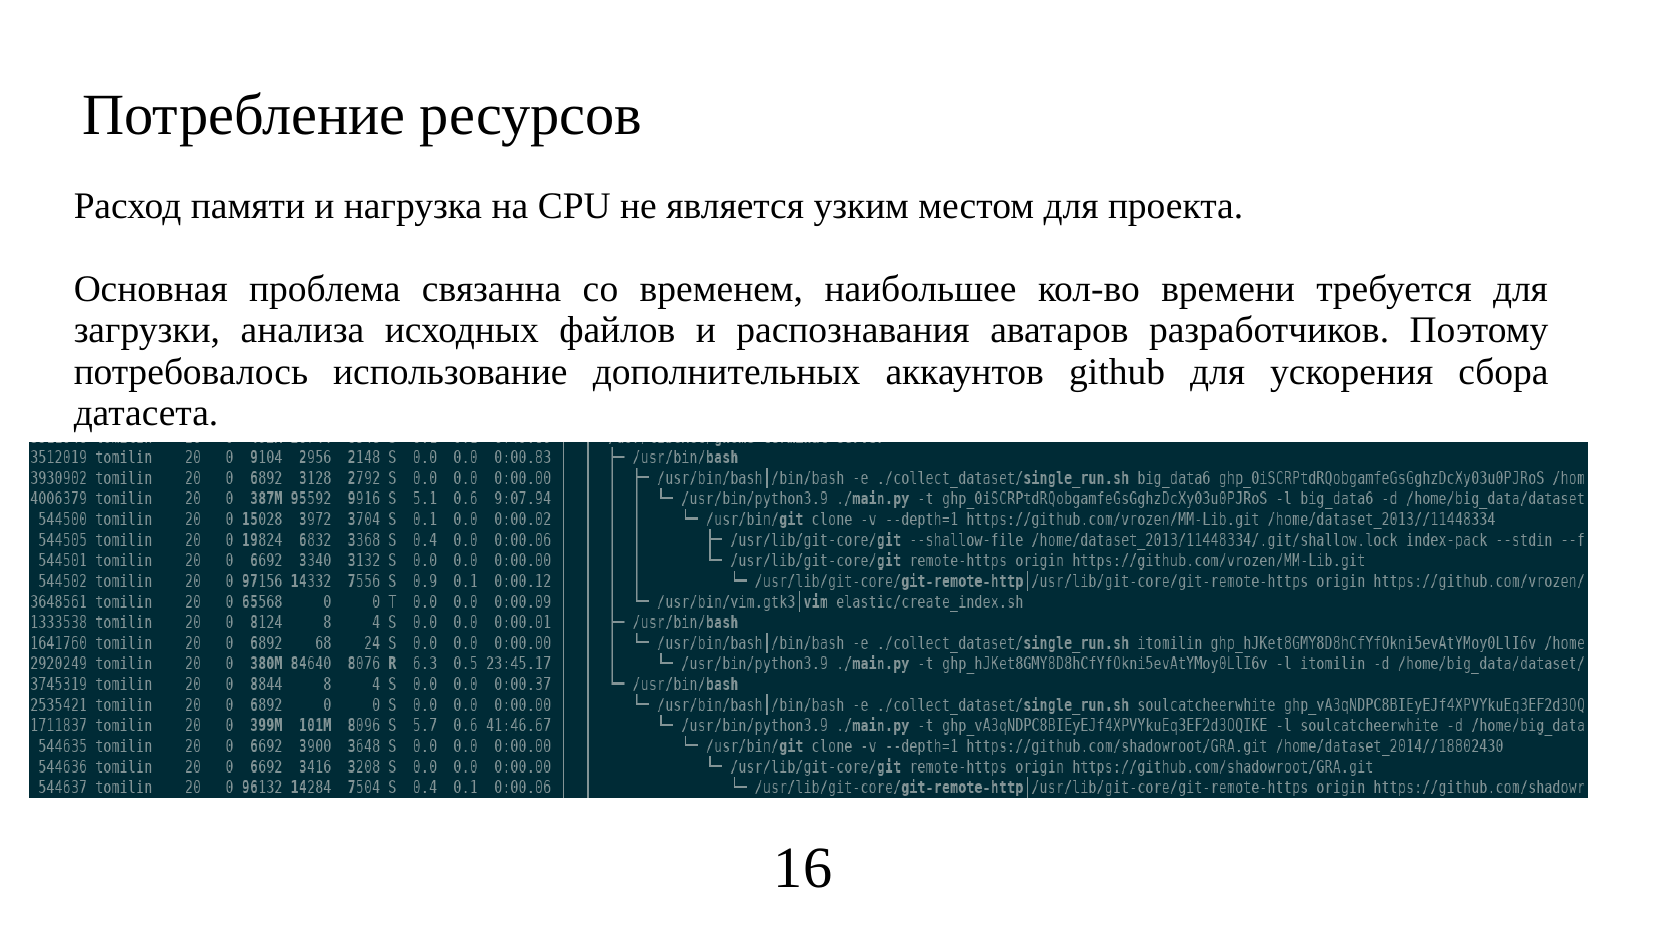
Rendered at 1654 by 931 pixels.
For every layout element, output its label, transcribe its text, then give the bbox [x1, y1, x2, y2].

picture [268, 719, 281, 730]
picture [390, 657, 395, 668]
picture [1090, 702, 1095, 710]
picture [732, 451, 737, 462]
picture [957, 578, 965, 586]
picture [780, 743, 786, 754]
picture [780, 516, 786, 527]
picture [1098, 475, 1103, 483]
picture [324, 719, 330, 730]
picture [918, 782, 924, 792]
picture [1098, 640, 1103, 648]
picture [268, 492, 281, 503]
picture [272, 657, 281, 668]
title <number> [59, 798, 1548, 931]
picture [957, 784, 965, 792]
picture [895, 723, 900, 734]
picture [1041, 640, 1046, 648]
picture [1090, 475, 1095, 483]
picture [975, 784, 981, 792]
picture [260, 719, 265, 727]
picture [1513, 784, 1518, 792]
picture [975, 578, 981, 586]
picture [895, 661, 900, 672]
picture [268, 657, 272, 668]
picture [1481, 534, 1485, 545]
picture [732, 616, 737, 627]
picture [1254, 761, 1258, 772]
picture [895, 496, 900, 507]
text_box Расход памяти и нагрузка на CPU не является узким местом для проекта. Основная проблема связанна со временем, наибольшее кол-во времени требуется для загрузки, анализа исходных файлов и распознавания аватаров разработчиков. Поэтому потребовалось использование дополнительных аккаунтов github для ускорения сбора датасета. [59, 177, 1565, 442]
picture [1489, 699, 1493, 710]
picture [1017, 784, 1022, 795]
picture [902, 578, 908, 589]
picture [1179, 513, 1193, 524]
picture [1030, 657, 1038, 668]
picture [951, 578, 957, 586]
picture [1017, 578, 1022, 589]
picture [1193, 657, 1201, 668]
picture [113, 454, 118, 462]
picture [1000, 782, 1005, 792]
picture [1090, 640, 1095, 648]
picture [977, 596, 981, 607]
picture [853, 661, 859, 668]
picture [1555, 781, 1559, 792]
picture [853, 723, 859, 730]
picture [1041, 475, 1046, 483]
picture [1098, 702, 1103, 710]
picture [902, 784, 908, 795]
picture [951, 784, 957, 792]
picture [1041, 702, 1046, 710]
picture [1008, 782, 1014, 792]
picture [113, 784, 118, 792]
title Потребление ресурсов [82, 37, 1571, 193]
picture [1301, 637, 1307, 648]
picture [813, 599, 826, 607]
picture [1017, 492, 1021, 503]
picture [113, 619, 118, 627]
picture [732, 678, 737, 689]
picture [887, 764, 892, 772]
picture [853, 496, 859, 503]
